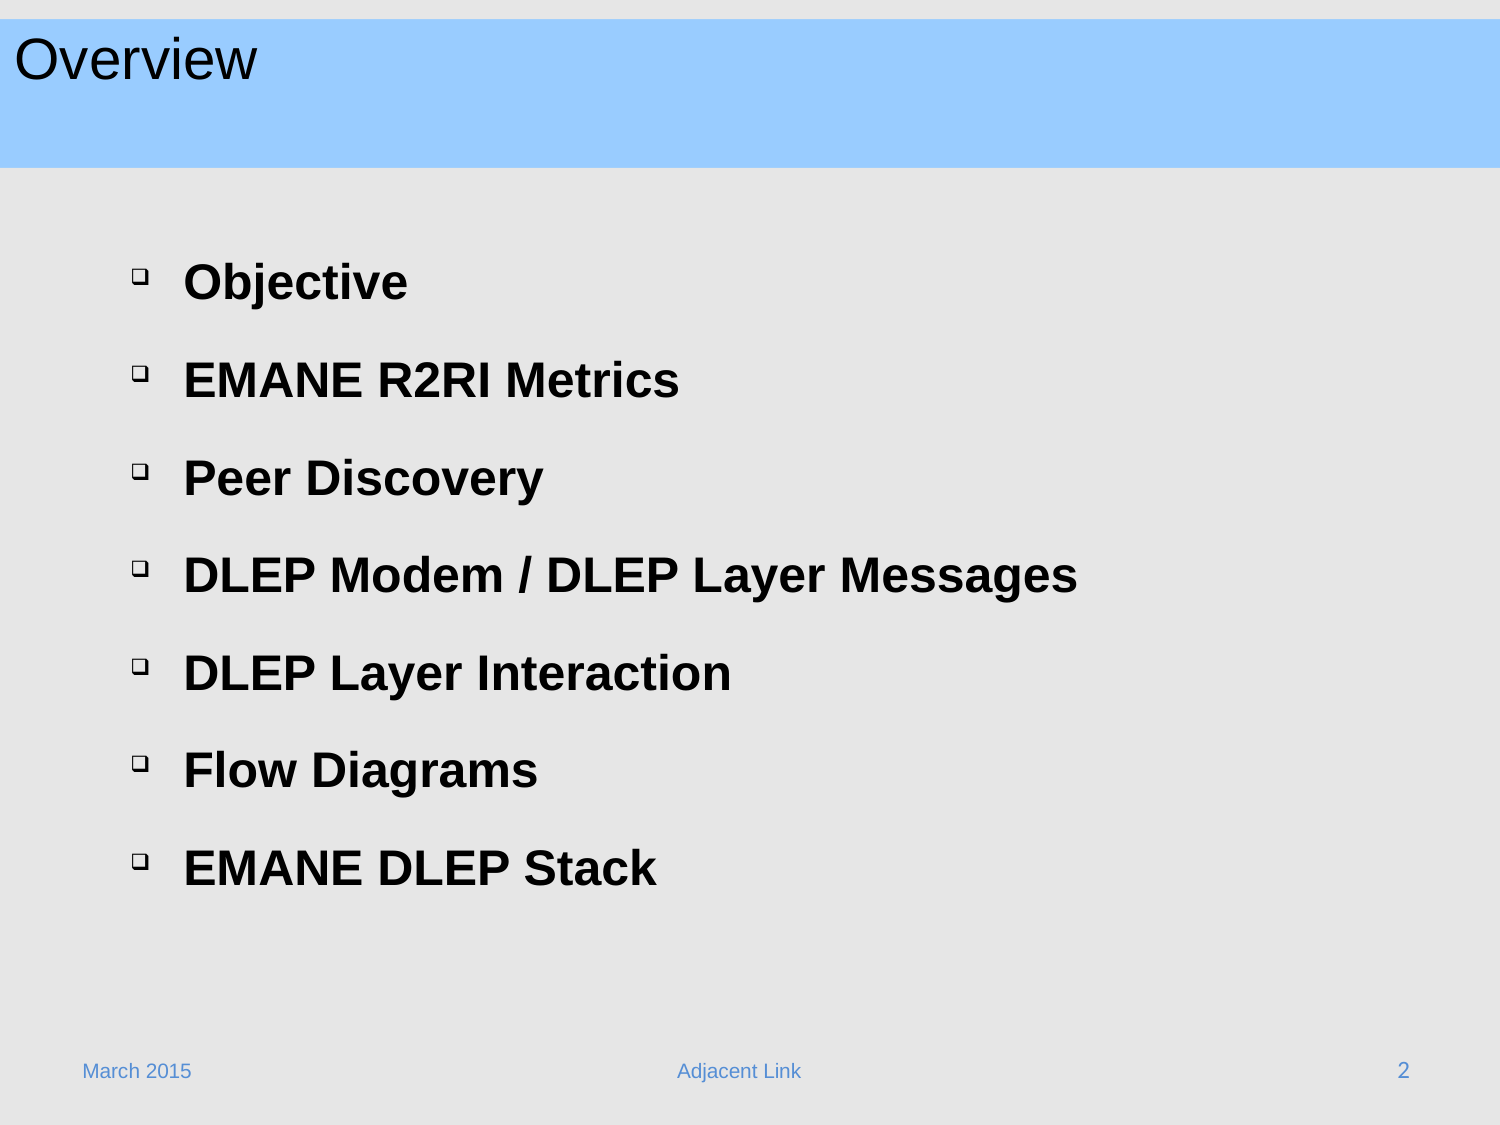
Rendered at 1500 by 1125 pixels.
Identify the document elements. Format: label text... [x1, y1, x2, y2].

text_box Objective EMANE R2RI Metrics Peer Discovery DLEP Modem / DLEP Layer Messages DLEP Layer Interaction Flow Diagrams EMANE DLEP Stack [112, 249, 1388, 1050]
text_box Overview [0, 19, 1500, 168]
